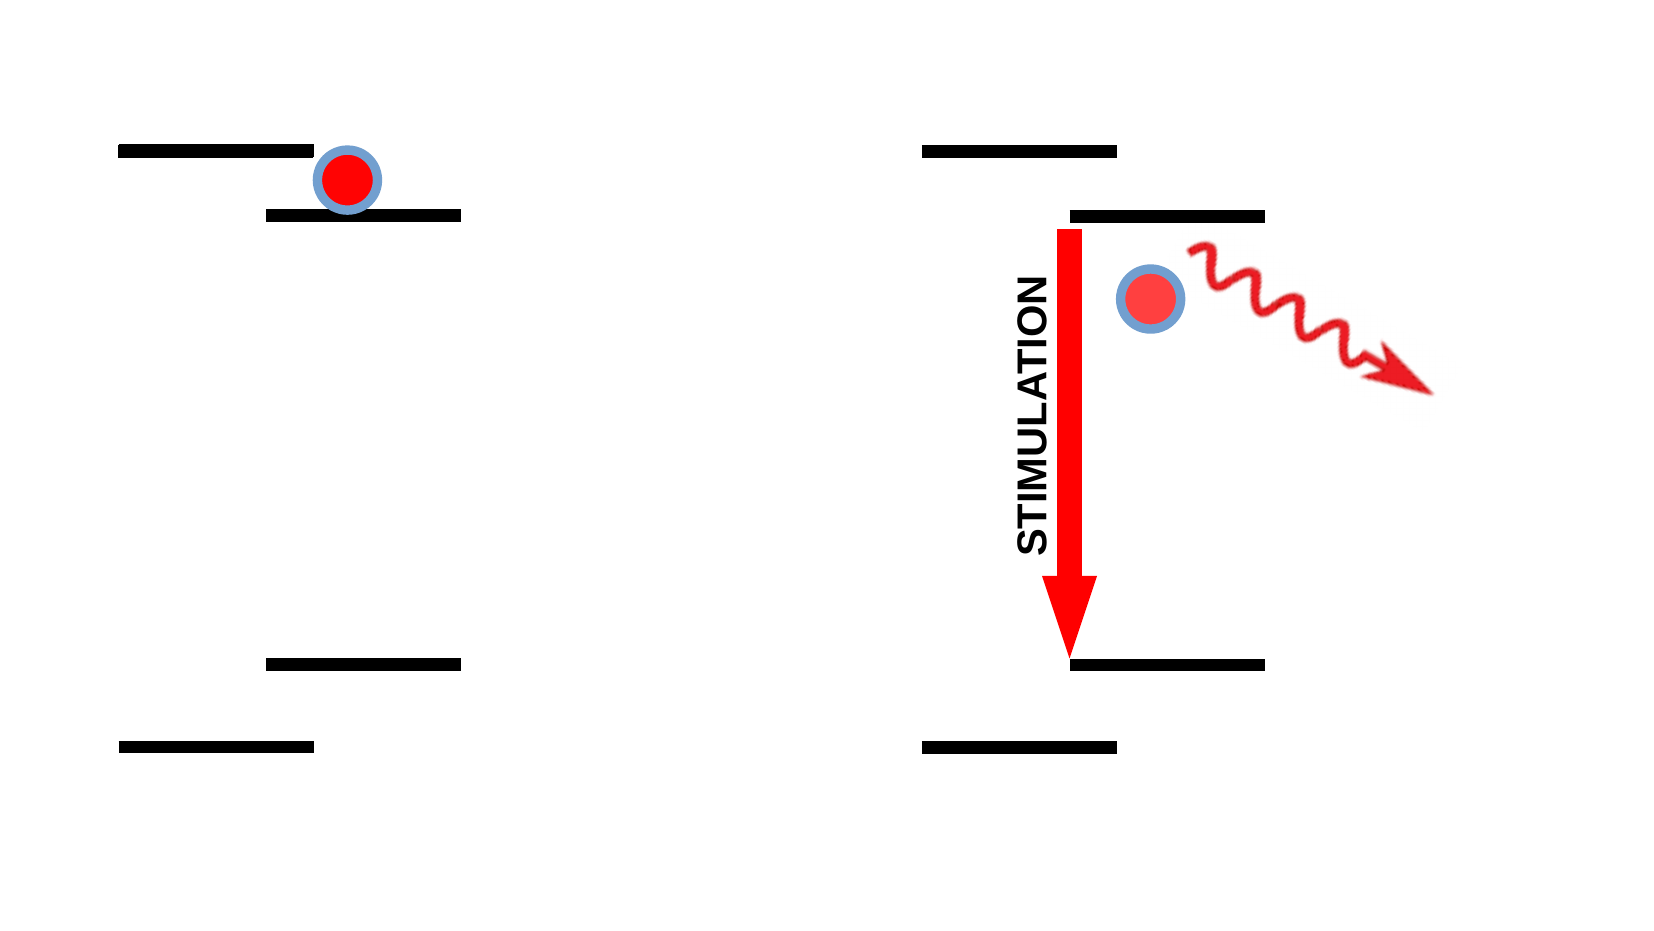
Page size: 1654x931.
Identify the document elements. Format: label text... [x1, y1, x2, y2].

text_box [317, 150, 378, 211]
text_box STIMULATION [1001, 160, 1063, 671]
picture [1160, 223, 1462, 432]
text_box [1120, 268, 1181, 330]
